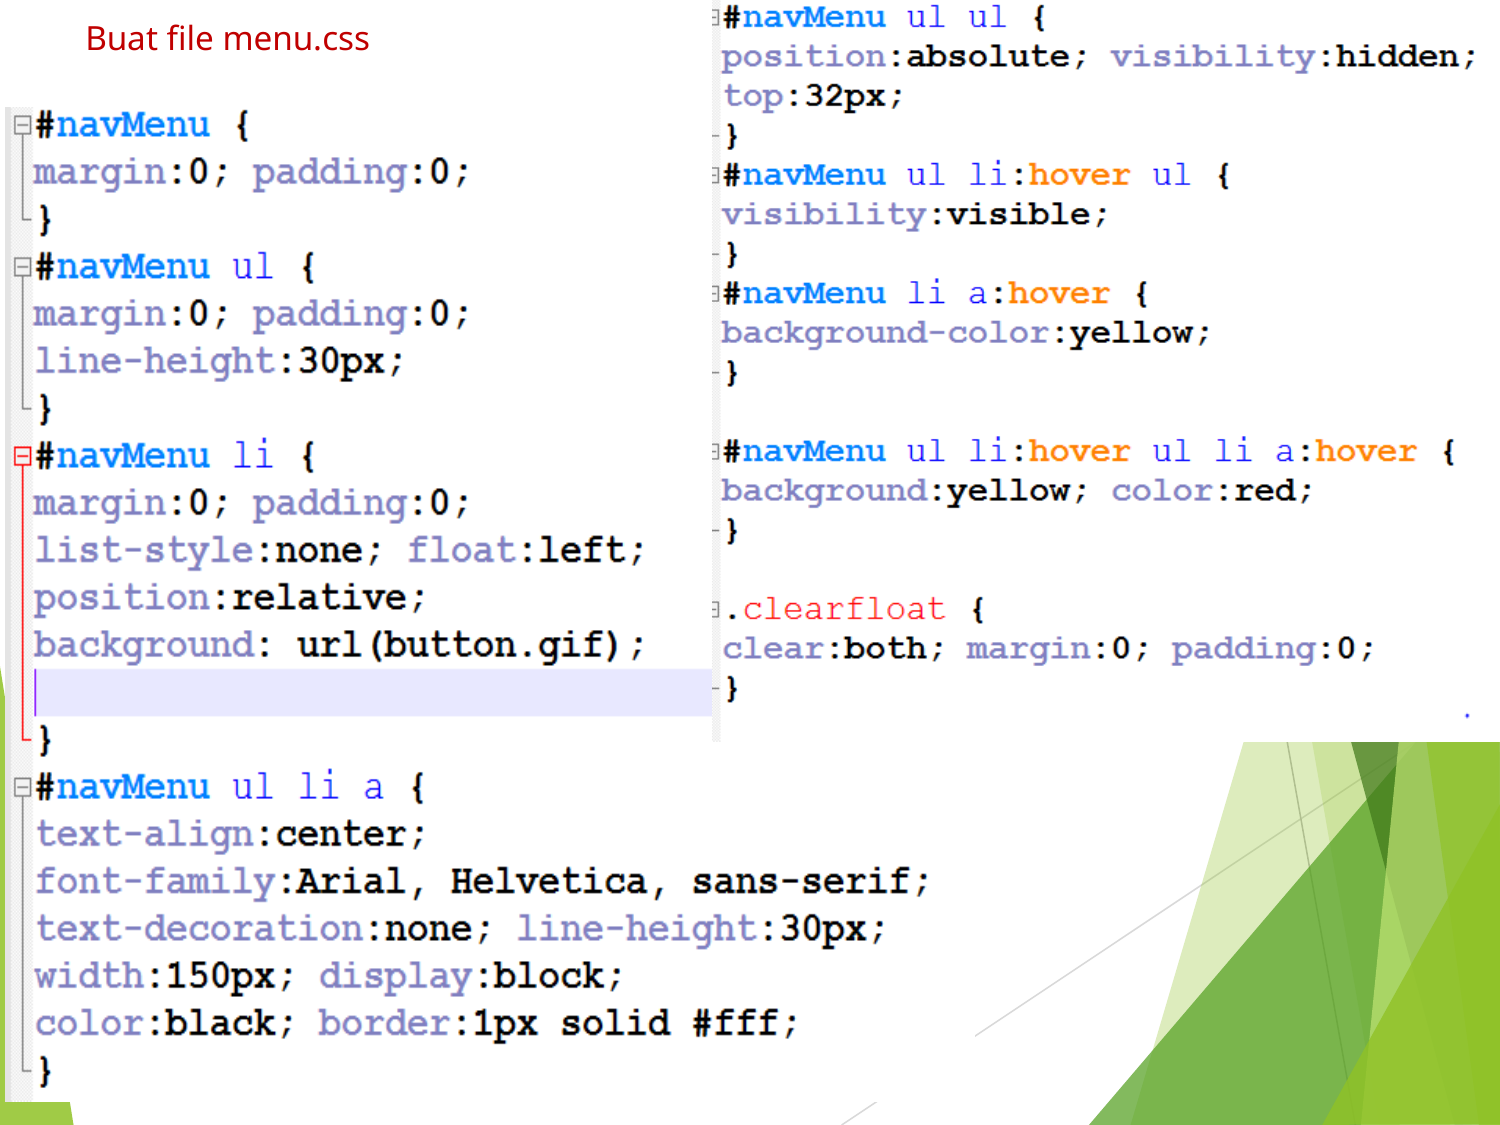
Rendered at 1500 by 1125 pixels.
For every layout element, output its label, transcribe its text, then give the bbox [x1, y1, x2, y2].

title Buat file menu.css [70, 9, 712, 82]
picture [5, 0, 1500, 1102]
